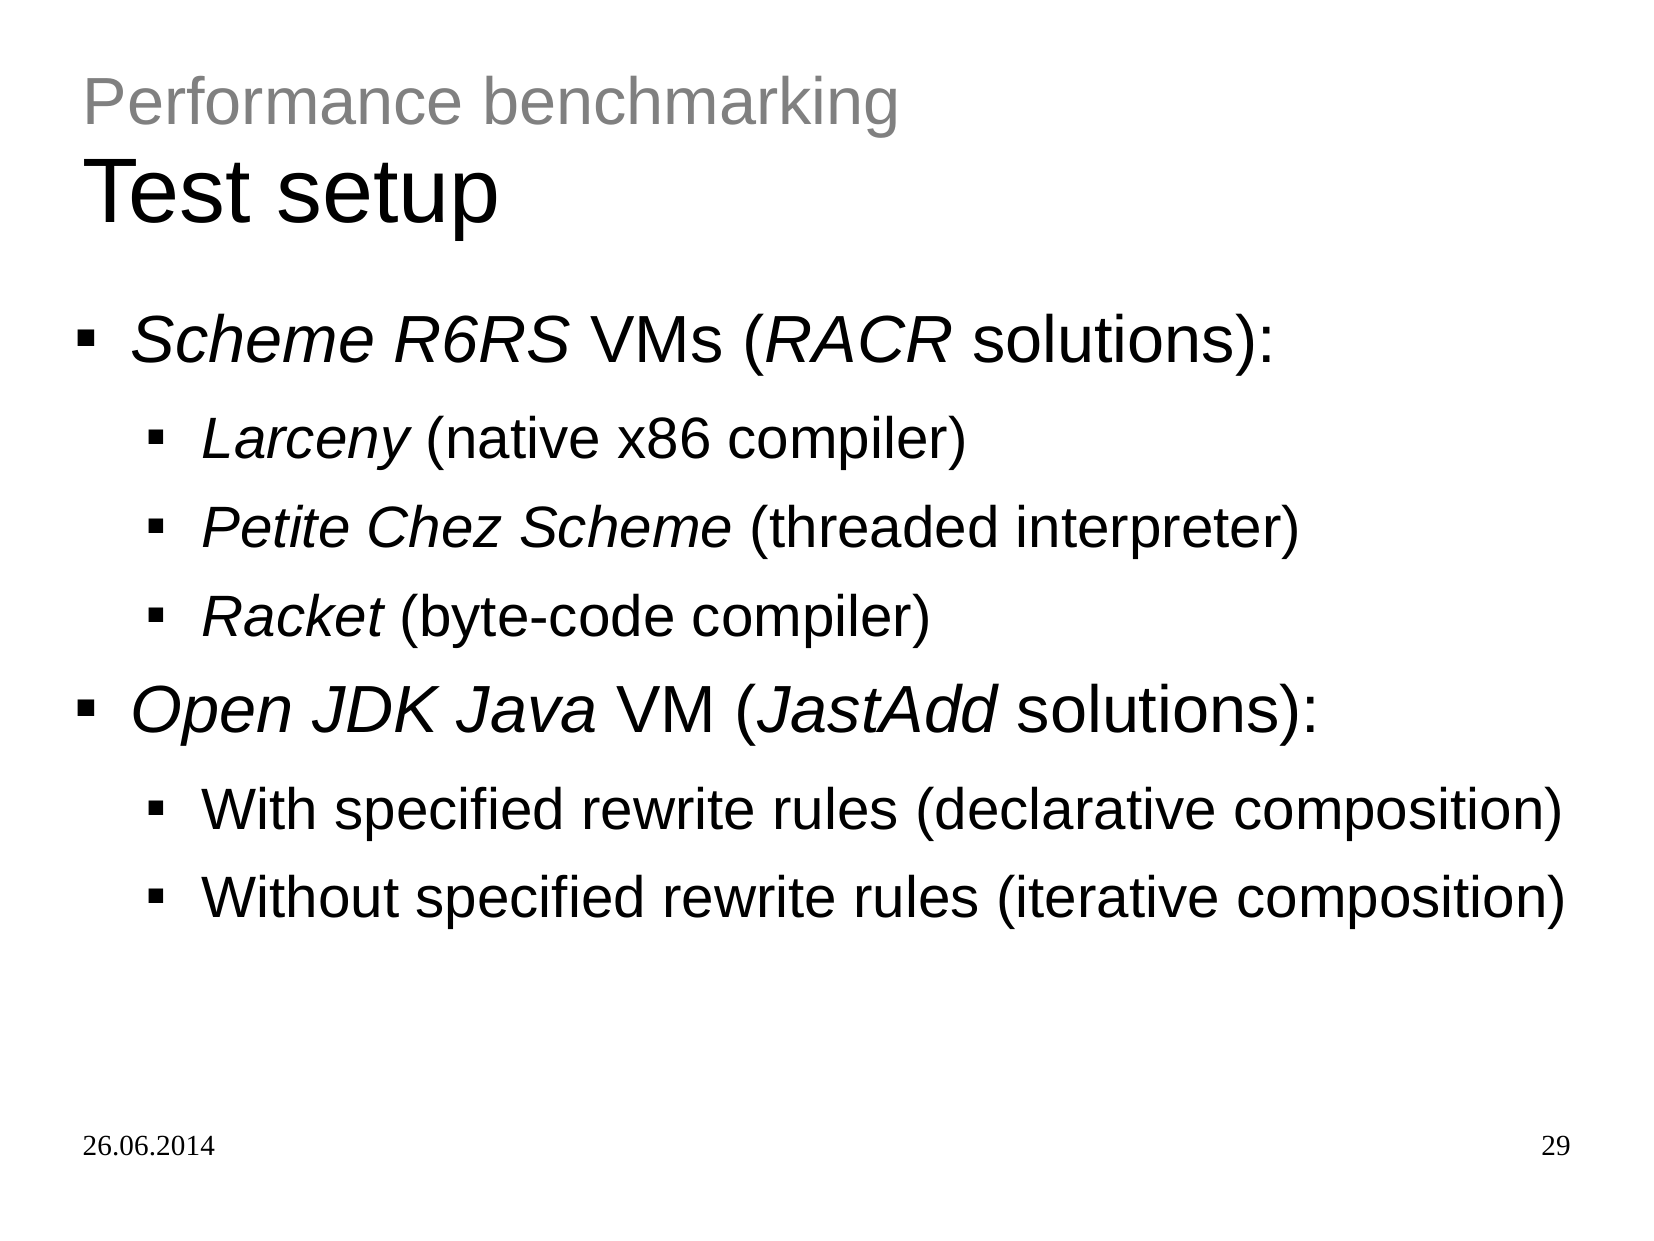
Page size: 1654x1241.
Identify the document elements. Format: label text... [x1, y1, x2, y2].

title Performance benchmarking Test setup [82, 49, 1571, 257]
list Scheme R6RS VMs (RACR solutions): Larceny (native x86 compiler) Petite Chez Scheme (threaded interpreter) Racket (byte-code compiler) Open JDK Java VM (JastAdd solutions): With specified rewrite rules (declarative composition) Without specified rewrite rules (iterative composition) [59, 302, 1606, 1137]
